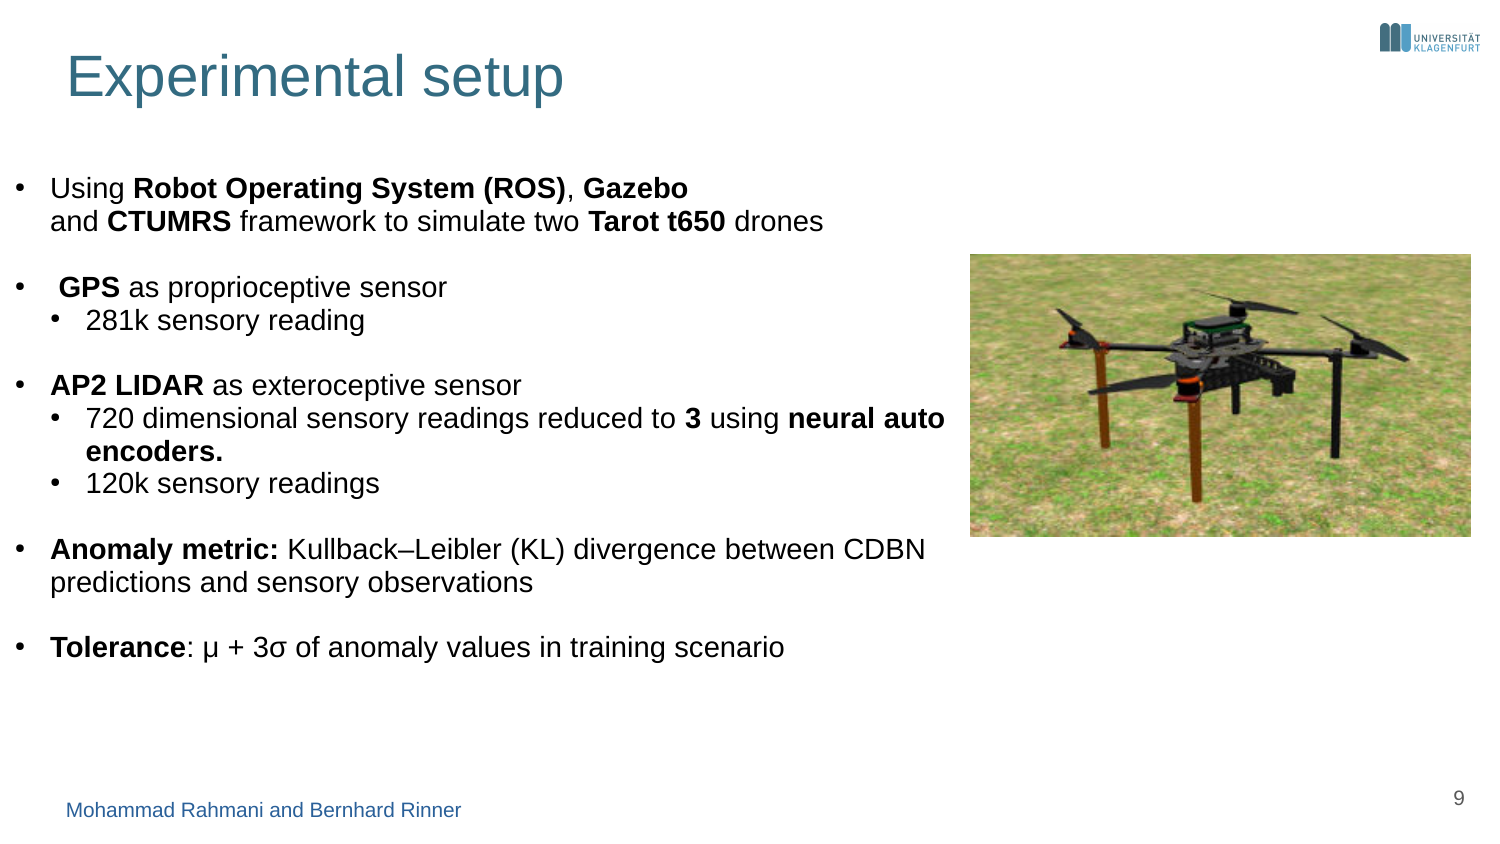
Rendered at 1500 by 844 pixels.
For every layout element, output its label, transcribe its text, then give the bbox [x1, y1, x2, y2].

picture [1449, 23, 1480, 52]
text_box <number> [1389, 764, 1480, 830]
text_box Using Robot Operating System (ROS), Gazebo and CTUMRS framework to simulate two Tarot t650 drones GPS as proprioceptive sensor 281k sensory reading AP2 LIDAR as exteroceptive sensor 720 dimensional sensory readings reduced to 3 using neural auto encoders. 120k sensory readings Anomaly metric: Kullback–Leibler (KL) divergence between CDBN predictions and sensory observations Tolerance: μ + 3σ of anomaly values in training scenario [0, 165, 976, 672]
picture [970, 254, 1471, 537]
title Experimental setup [51, 23, 1449, 118]
